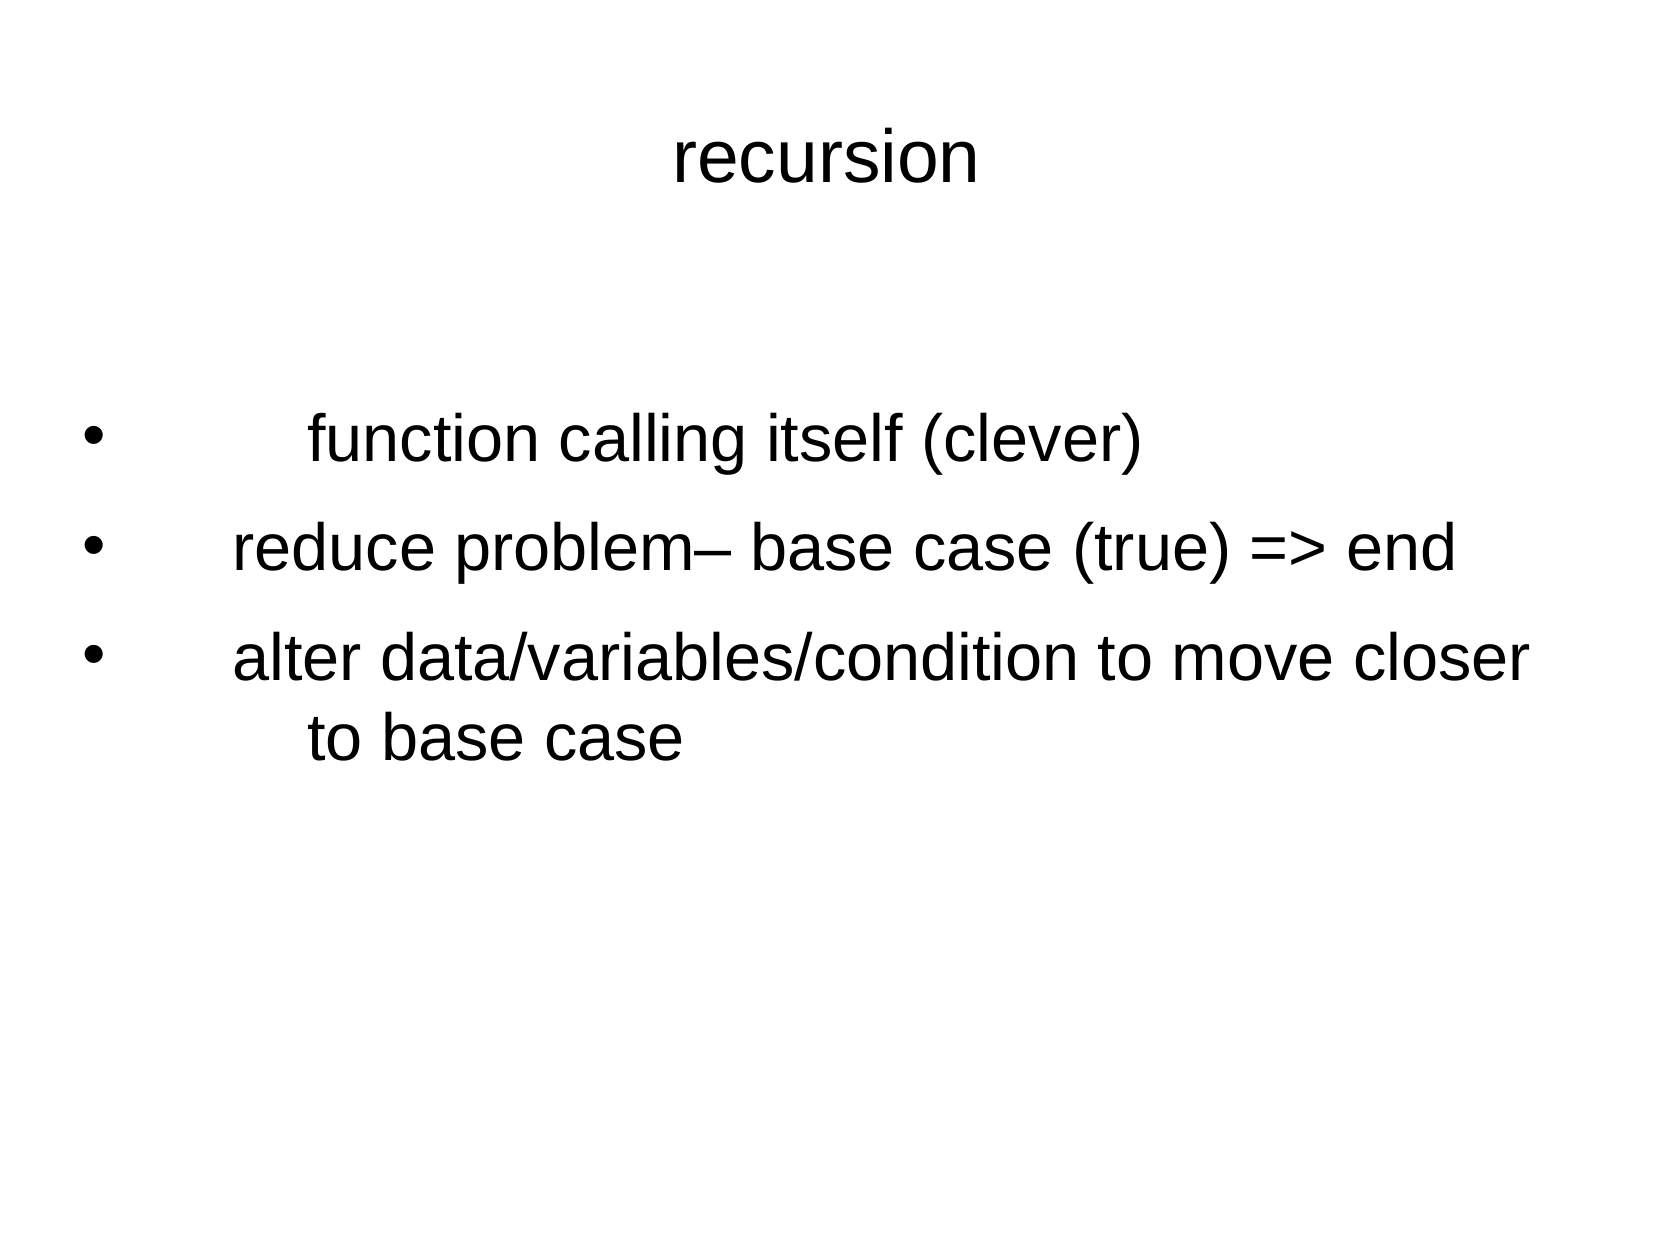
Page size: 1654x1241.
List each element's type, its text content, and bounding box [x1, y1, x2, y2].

list function calling itself (clever) reduce problem– base case (true) => end alter data/variables/condition to move closer to base case [82, 284, 1571, 1080]
title recursion [82, 49, 1571, 257]
